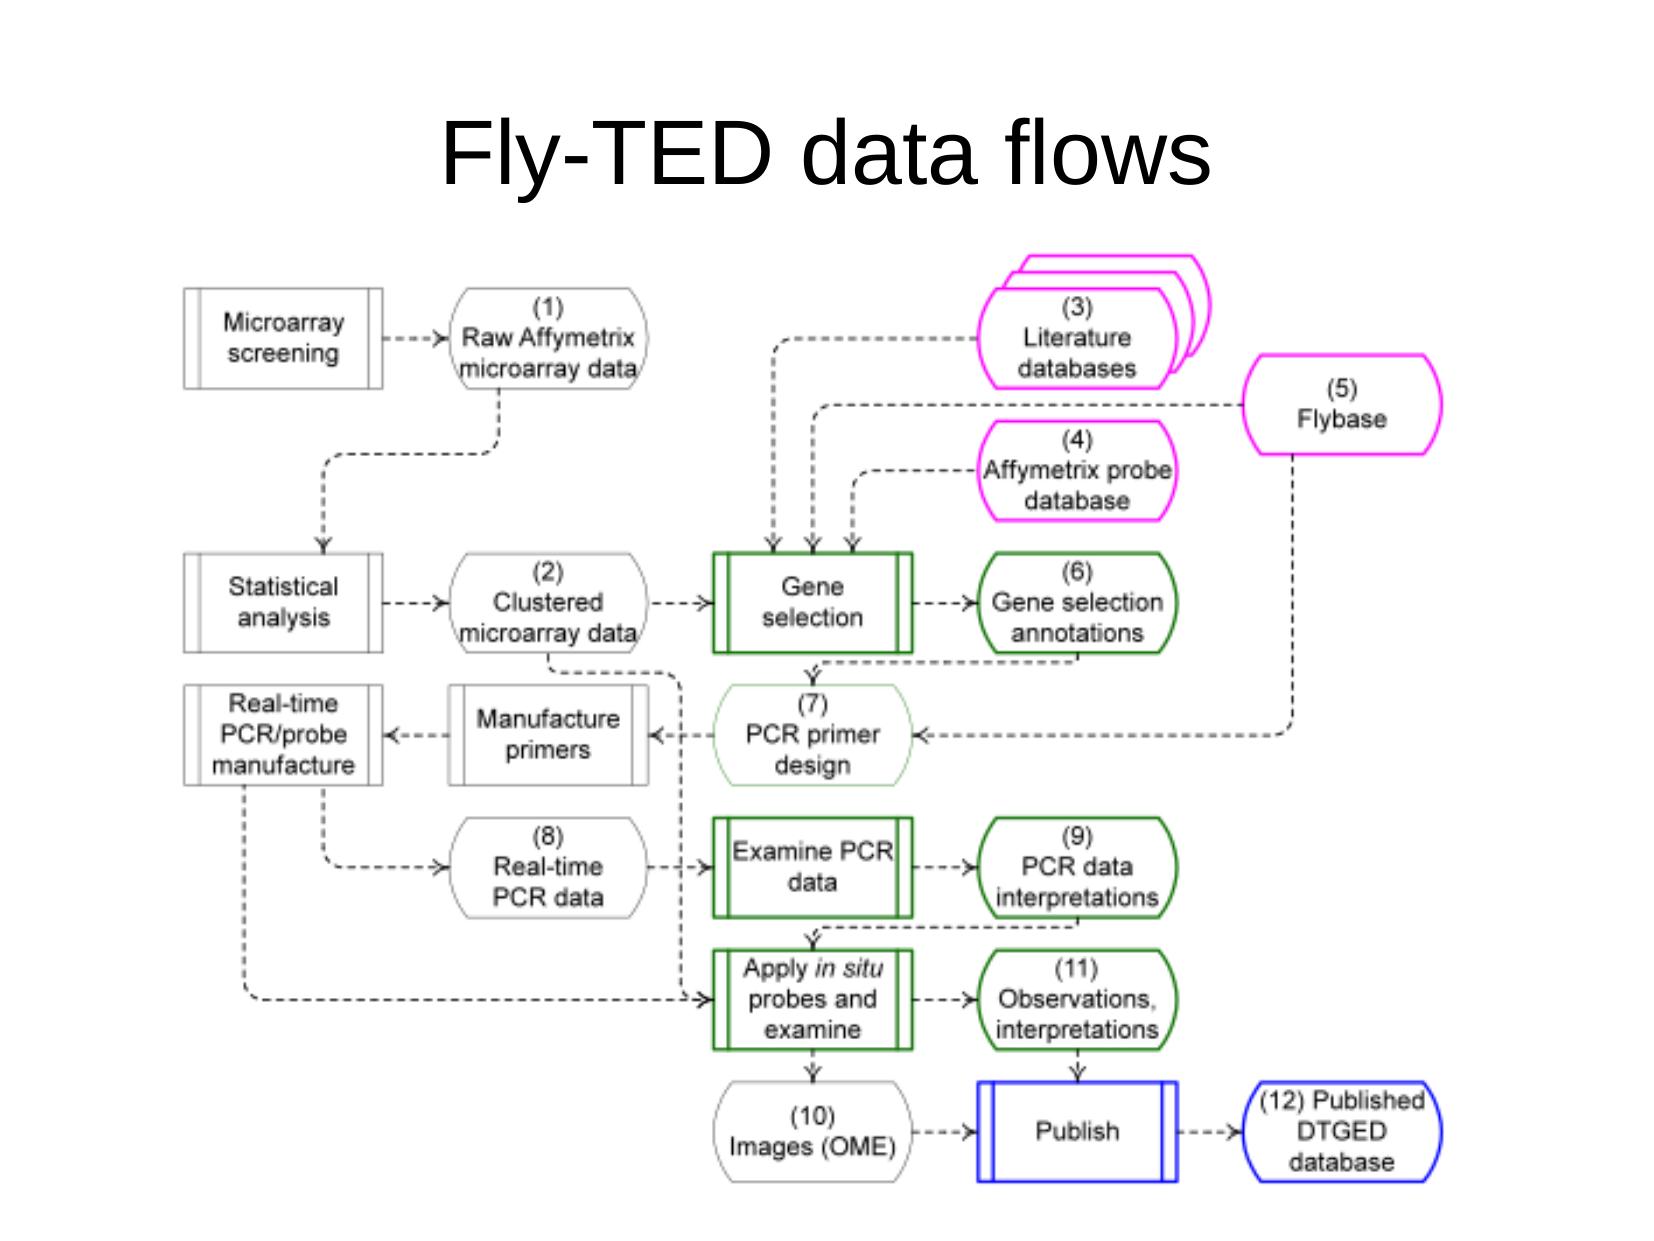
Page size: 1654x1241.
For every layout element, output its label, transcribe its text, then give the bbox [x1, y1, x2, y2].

title Fly-TED data flows [82, 49, 1571, 257]
picture [179, 246, 1453, 1193]
